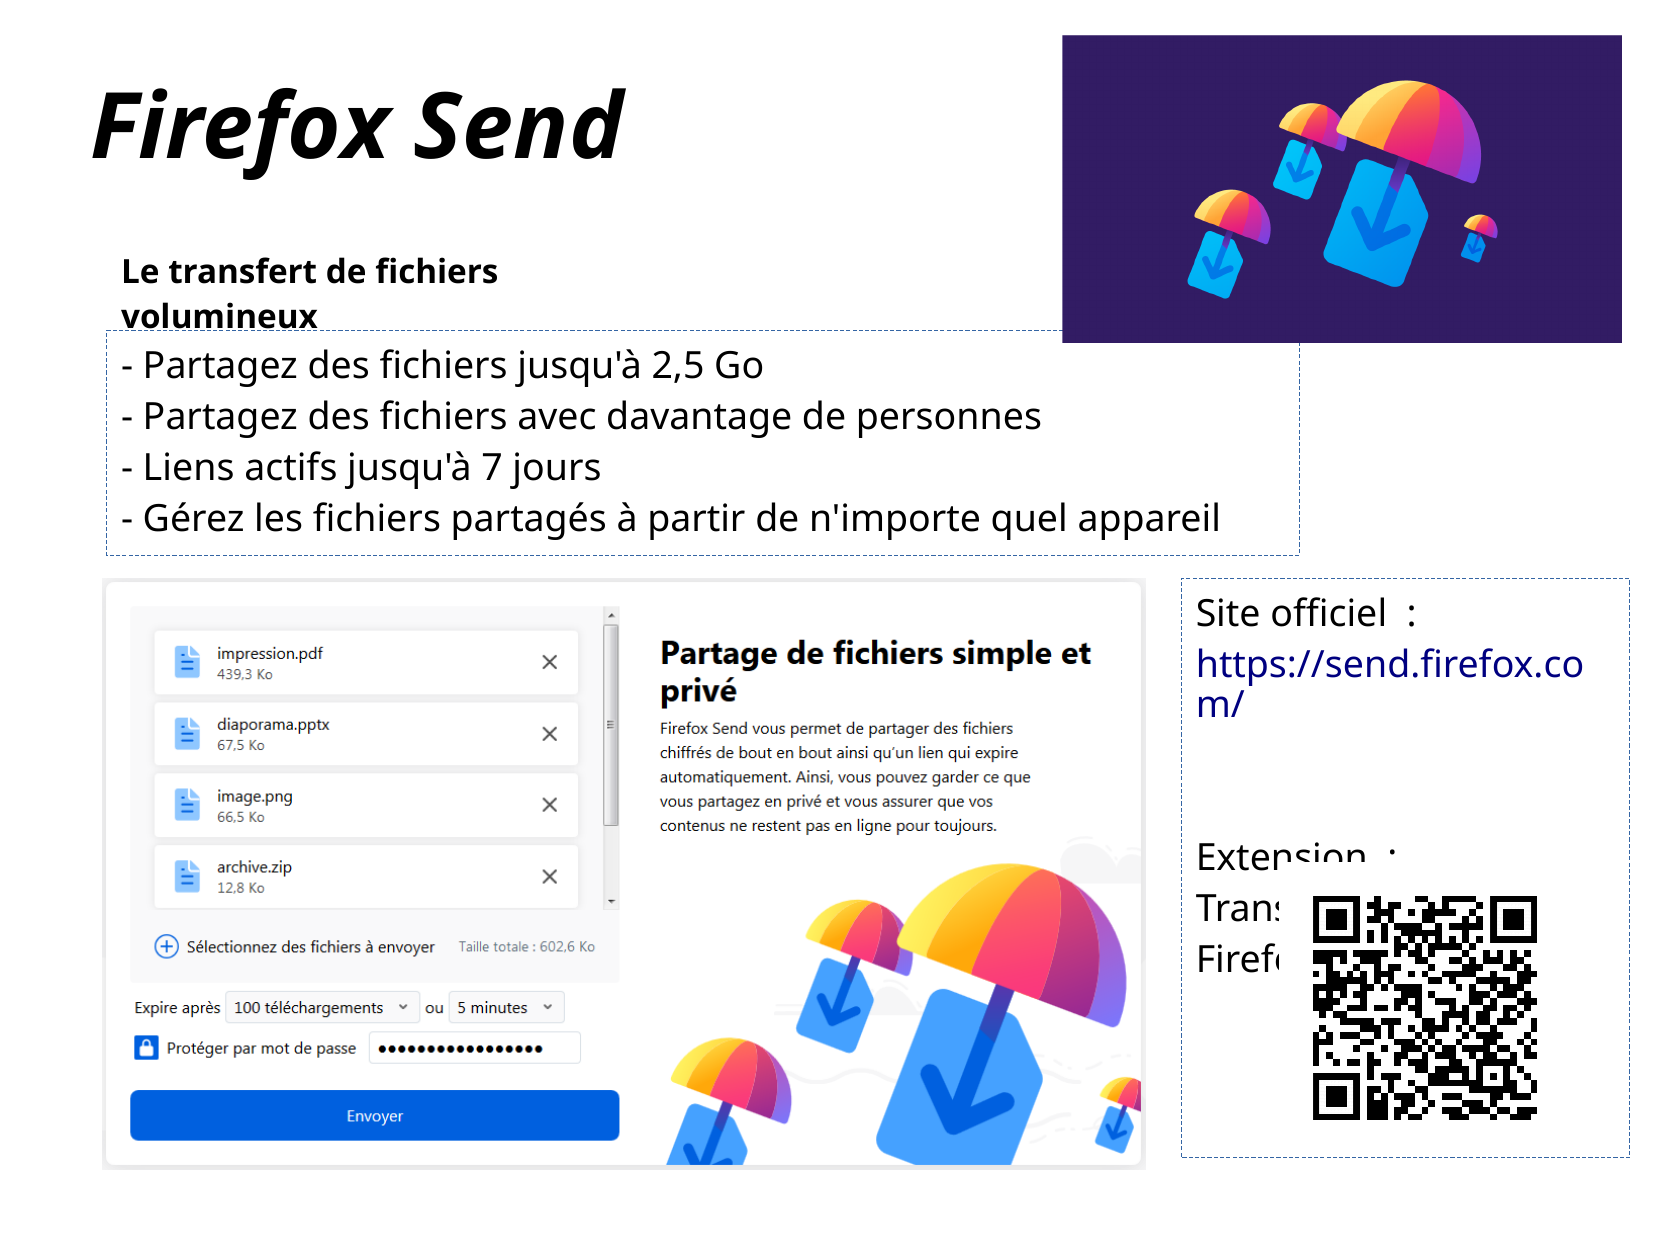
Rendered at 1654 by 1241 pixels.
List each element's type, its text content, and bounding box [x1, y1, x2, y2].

text_box - Partagez des fichiers jusqu'à 2,5 Go - Partagez des fichiers avec davantage de personnes - Liens actifs jusqu'à 7 jours - Gérez les fichiers partagés à partir de n'importe quel appareil [106, 330, 1300, 556]
text_box Le transfert de fichiers volumineux [106, 240, 687, 296]
picture [1062, 35, 1622, 343]
picture [102, 578, 1146, 1170]
picture [1279, 862, 1571, 1154]
text_box Firefox Send [75, 53, 886, 227]
text_box Site officiel : https://send.firefox.com/ Extension : Transfer send for Firefox [1181, 578, 1630, 1158]
